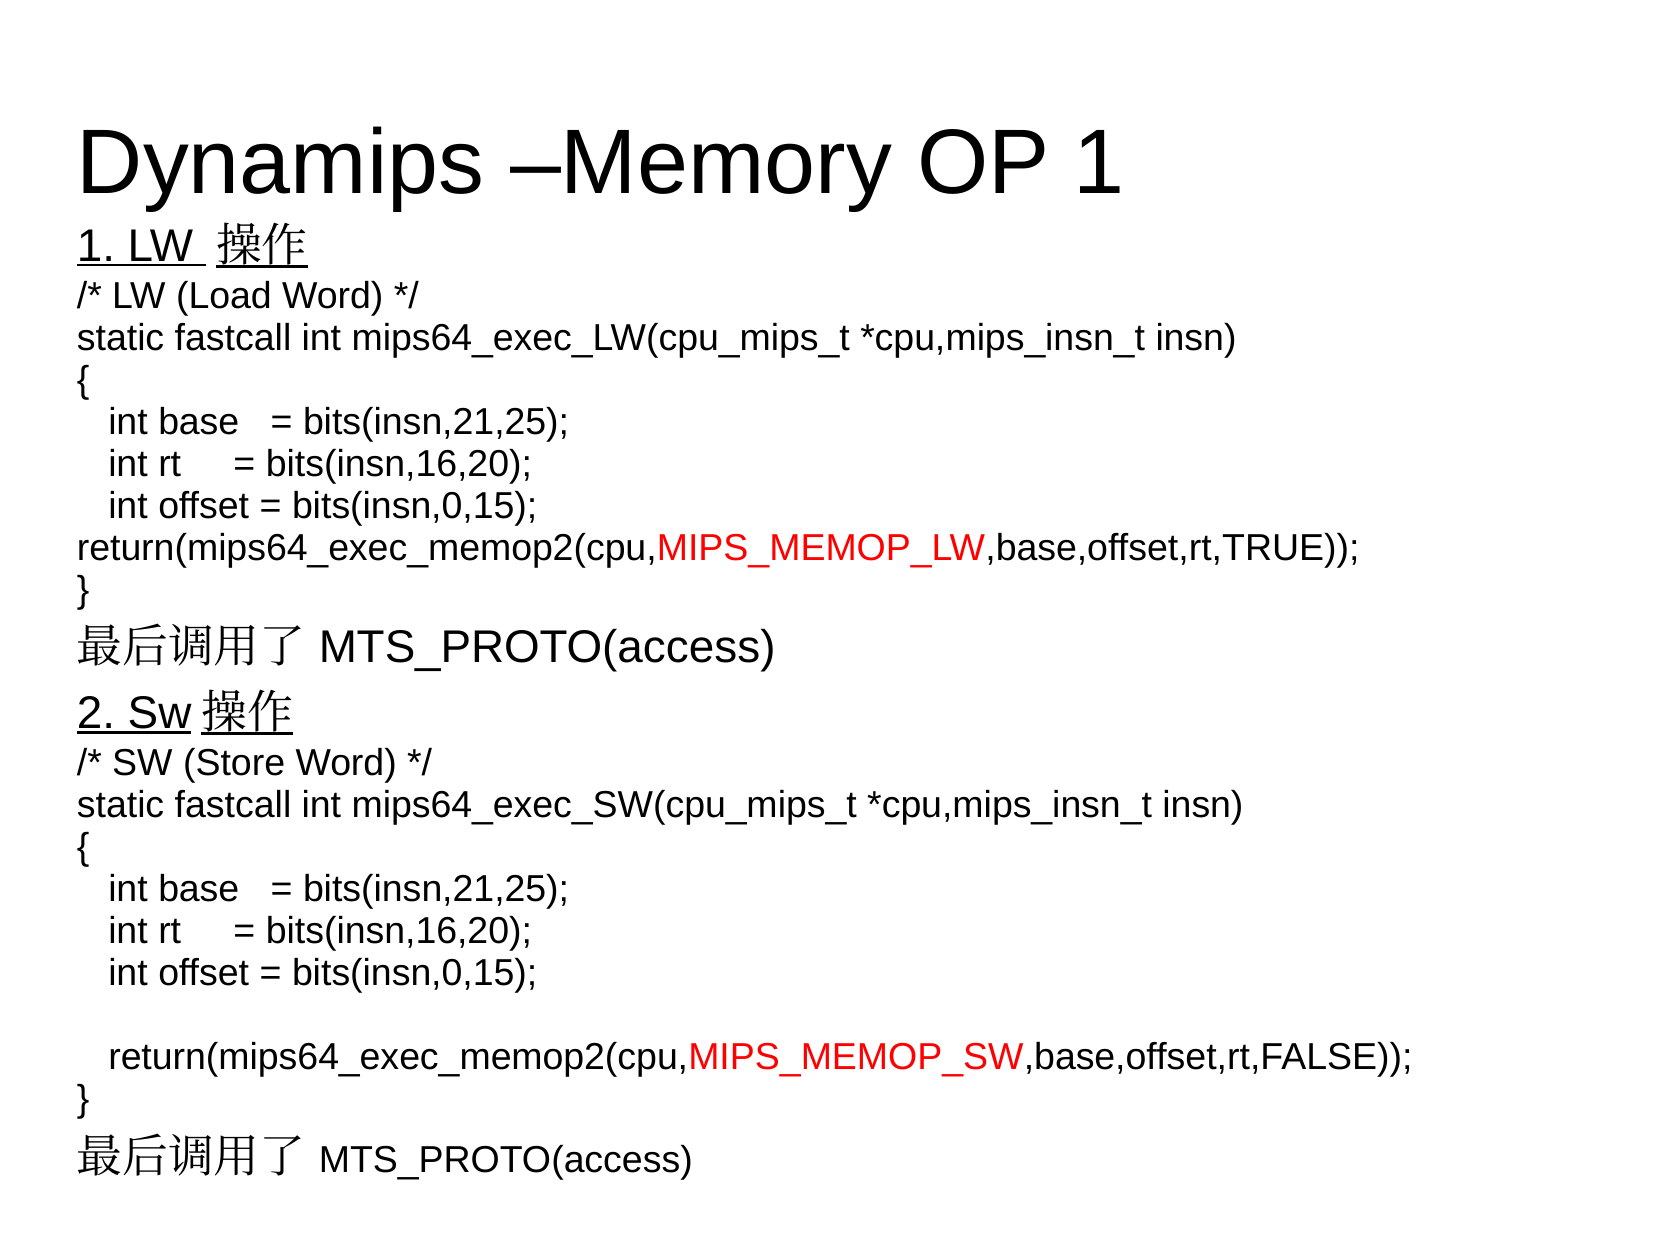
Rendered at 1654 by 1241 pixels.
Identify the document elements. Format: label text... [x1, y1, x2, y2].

title Dynamips –Memory OP 1 [76, 58, 1565, 229]
subtitle 1. LW 操作 /* LW (Load Word) */ static fastcall int mips64_exec_LW(cpu_mips_t *cpu,mips_insn_t insn) { int base = bits(insn,21,25); int rt = bits(insn,16,20); int offset = bits(insn,0,15); return(mips64_exec_memop2(cpu,MIPS_MEMOP_LW,base,offset,rt,TRUE)); } 最后调用了MTS_PROTO(access) 2. Sw操作 /* SW (Store Word) */ static fastcall int mips64_exec_SW(cpu_mips_t *cpu,mips_insn_t insn) { int base = bits(insn,21,25); int rt = bits(insn,16,20); int offset = bits(insn,0,15); return(mips64_exec_memop2(cpu,MIPS_MEMOP_SW,base,offset,rt,FALSE)); } 最后调用了MTS_PROTO(access) [76, 229, 1565, 1165]
